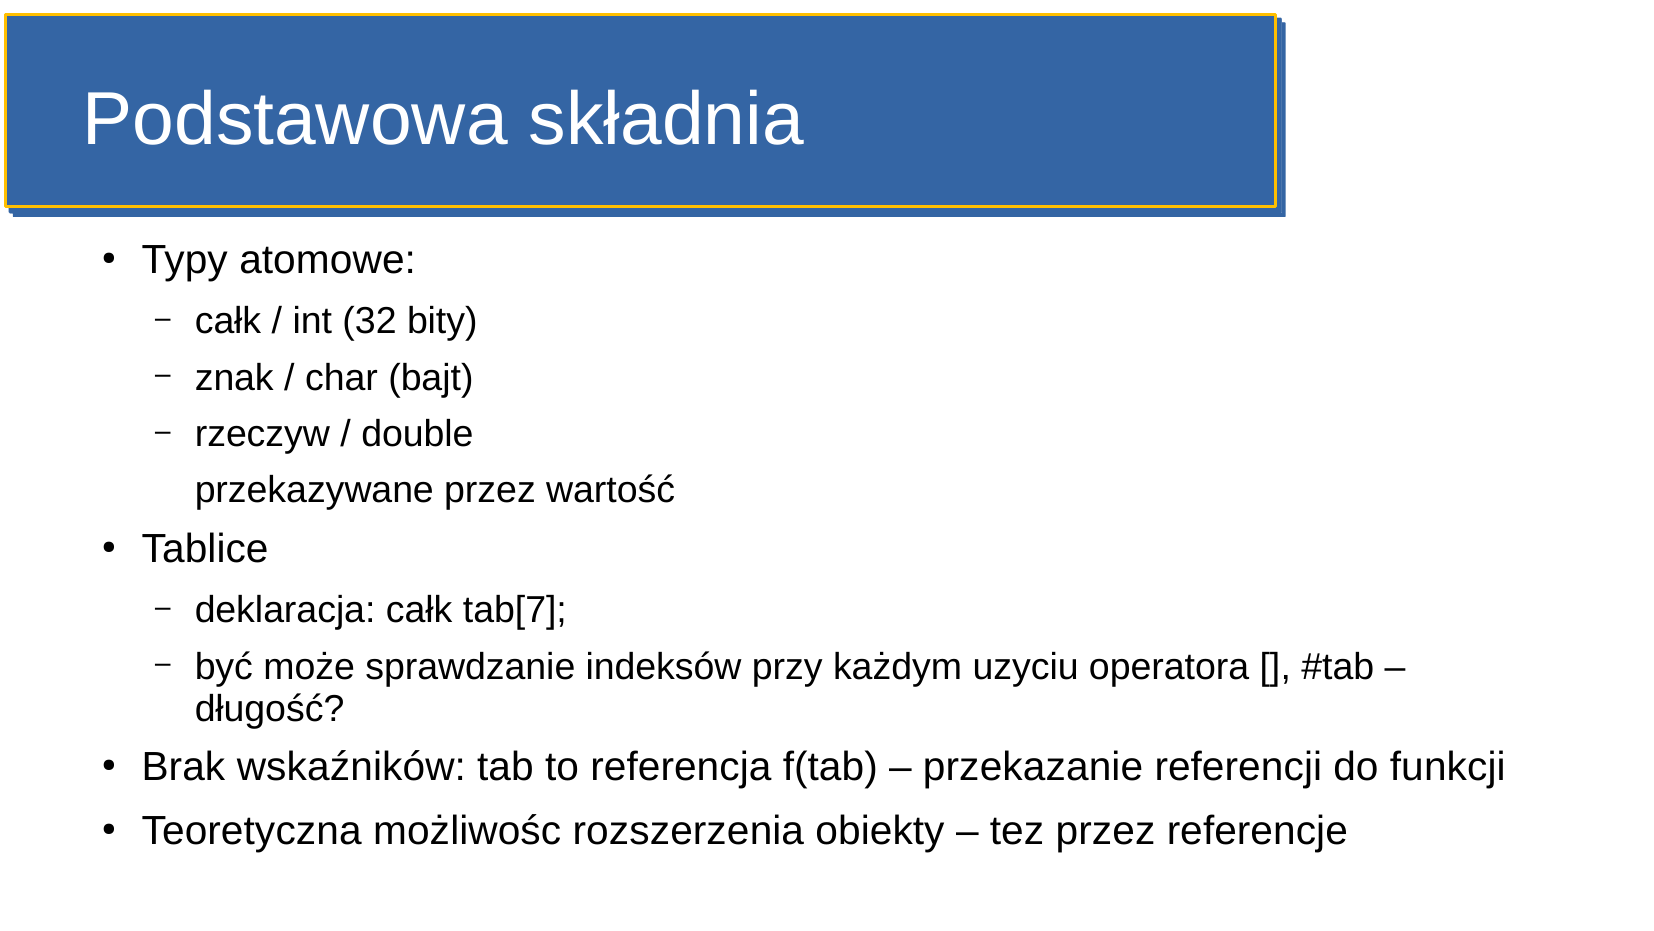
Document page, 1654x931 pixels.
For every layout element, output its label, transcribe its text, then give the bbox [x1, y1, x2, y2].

list Typy atomowe: całk / int (32 bity) znak / char (bajt) rzeczyw / double przekazywane przez wartość Tablice deklaracja: całk tab[7]; być może sprawdzanie indeksów przy każdym uzyciu operatora [], #tab – długość? Brak wskaźników: tab to referencja f(tab) – przekazanie referencji do funkcji Teoretyczna możliwośc rozszerzenia obiekty – tez przez referencje [88, 236, 1565, 857]
title Podstawowa składnia [82, 44, 1235, 192]
